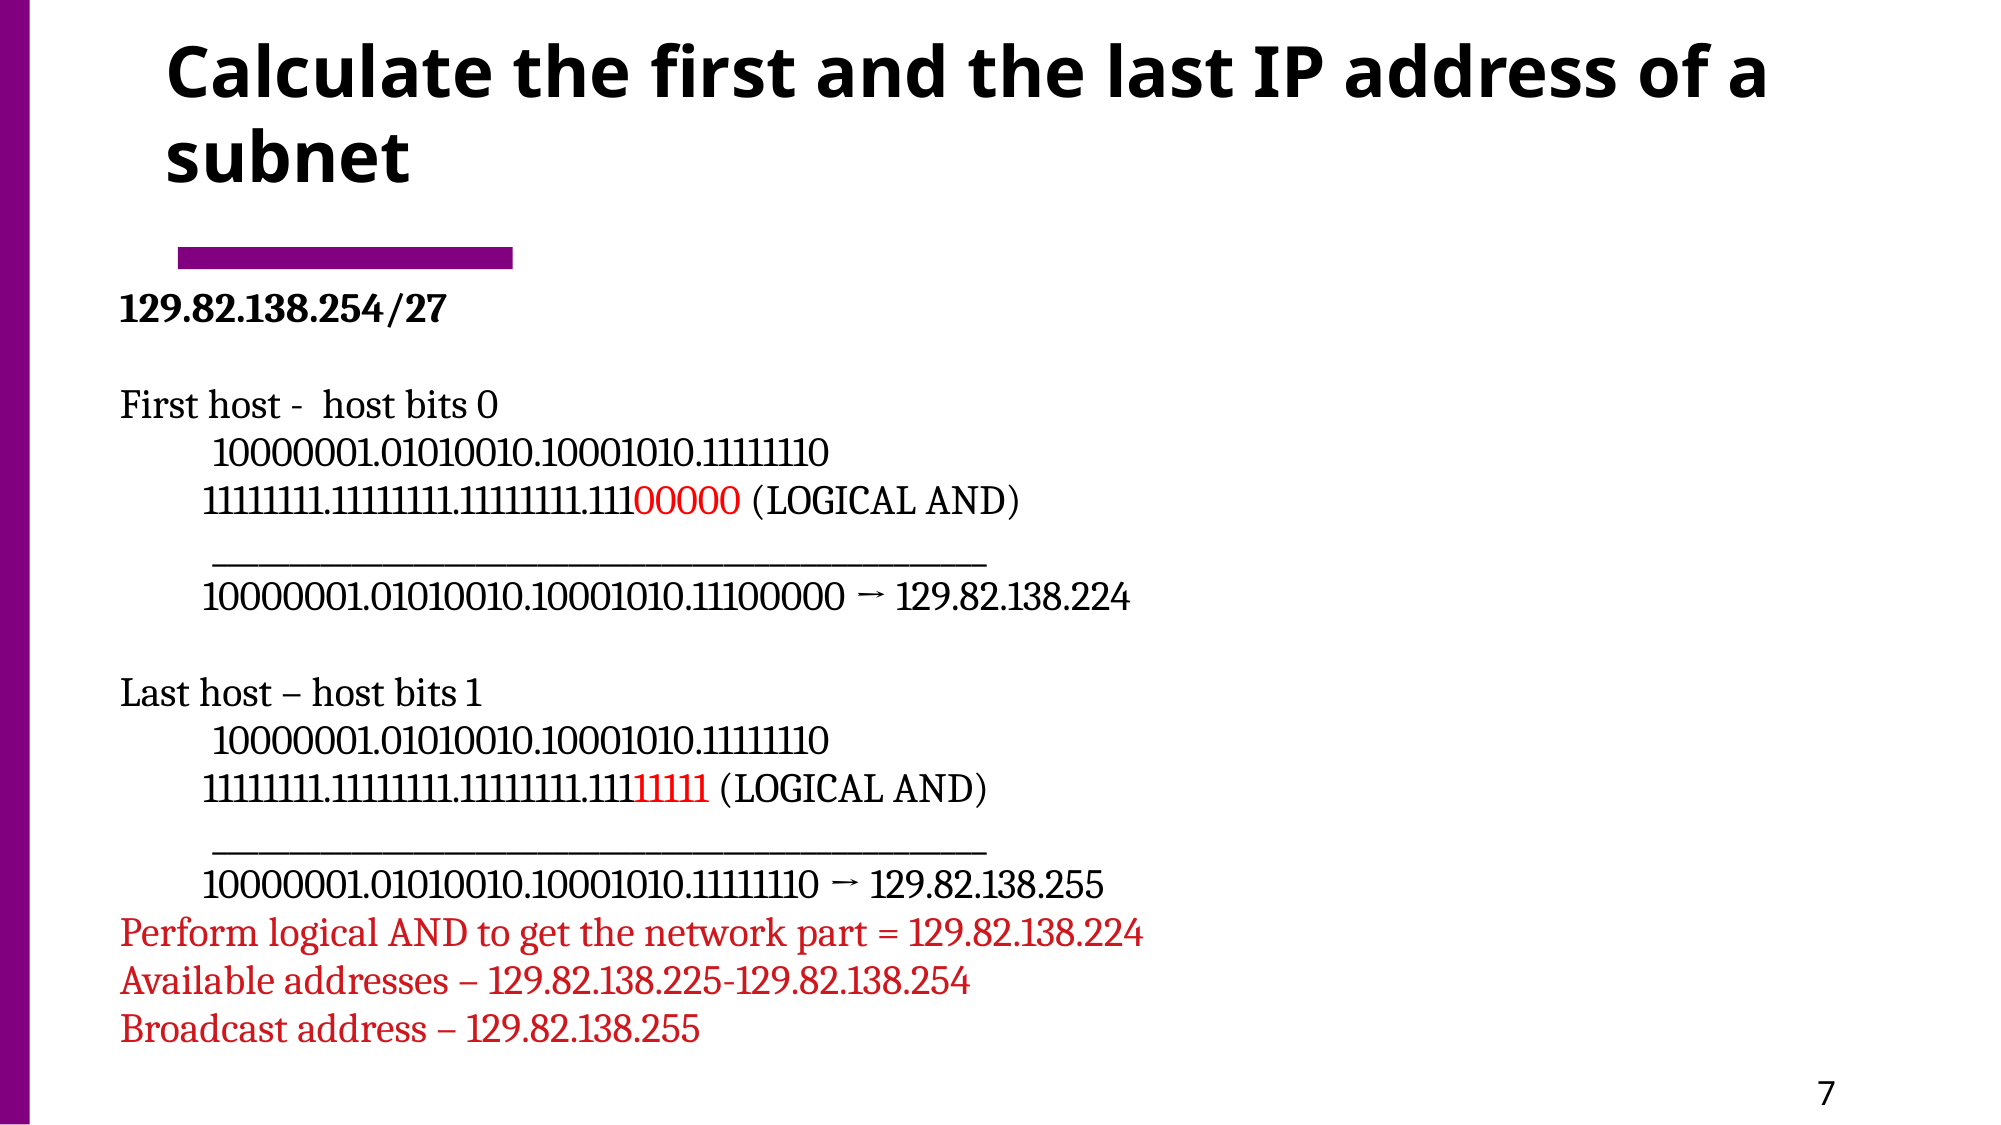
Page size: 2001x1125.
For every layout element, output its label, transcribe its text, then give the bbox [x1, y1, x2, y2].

text_box Calculate the first and the last IP address of a subnet [151, 0, 1849, 212]
text_box 129.82.138.254/27 First host - host bits 0 10000001.01010010.10001010.11111110 11111111.11111111.11111111.11100000 (LOGICAL AND) __________________________________________________ 10000001.01010010.10001010.11100000 → 129.82.138.224 Last host – host bits 1 10000001.01010010.10001010.11111110 11111111.11111111.11111111.11111111 (LOGICAL AND) __________________________________________________ 10000001.01010010.10001010.11111110 → 129.82.138.255 Perform logical AND to get the network part = 129.82.138.224 Available addresses – 129.82.138.225-129.82.138.254 Broadcast address – 129.82.138.255 [105, 277, 1786, 1077]
